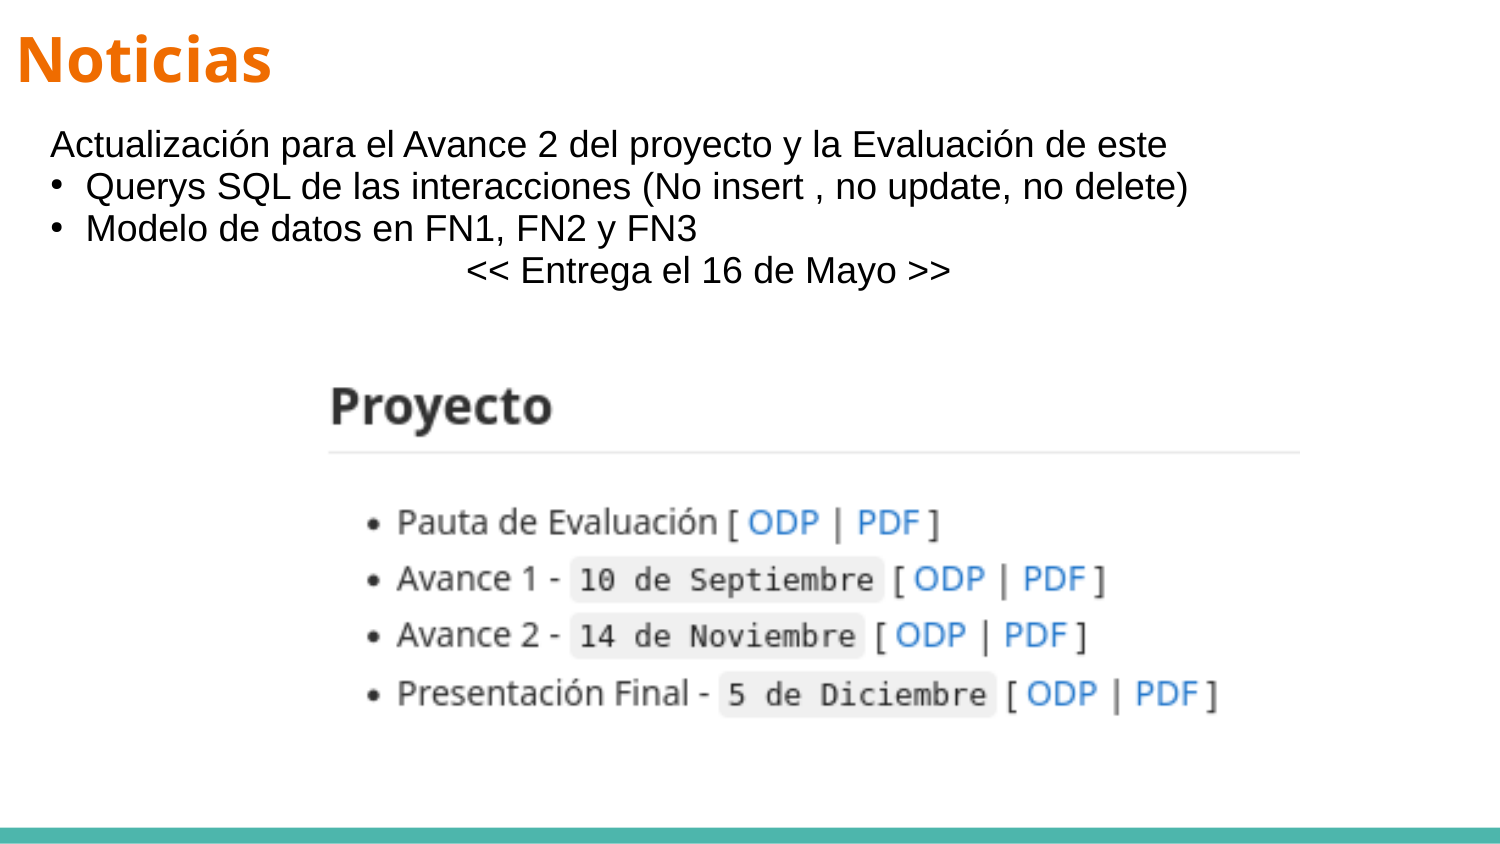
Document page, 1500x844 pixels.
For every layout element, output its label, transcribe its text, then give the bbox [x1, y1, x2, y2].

picture [278, 342, 1300, 738]
title Noticias [0, 0, 1398, 116]
text_box Actualización para el Avance 2 del proyecto y la Evaluación de este Querys SQL de las interacciones (No insert , no update, no delete) Modelo de datos en FN1, FN2 y FN3 << Entrega el 16 de Mayo >> [35, 115, 1382, 299]
